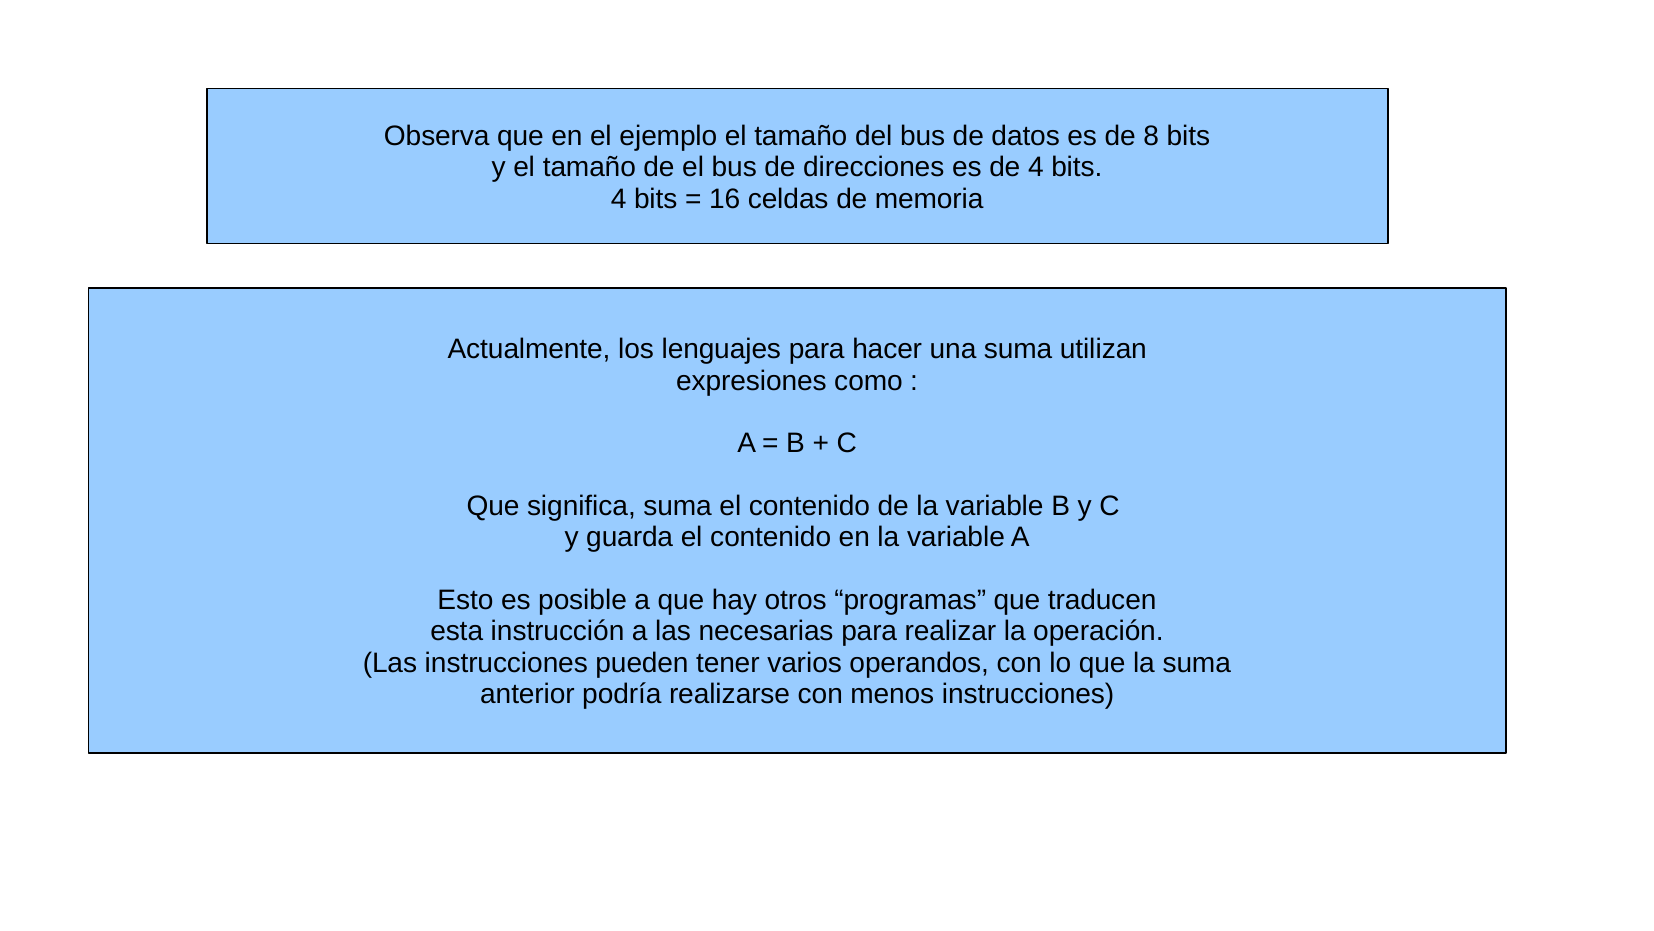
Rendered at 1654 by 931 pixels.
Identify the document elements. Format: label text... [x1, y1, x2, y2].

text_box Observa que en el ejemplo el tamaño del bus de datos es de 8 bits y el tamaño de el bus de direcciones es de 4 bits. 4 bits = 16 celdas de memoria [206, 88, 1388, 244]
text_box Actualmente, los lenguajes para hacer una suma utilizan expresiones como : A = B + C Que significa, suma el contenido de la variable B y C y guarda el contenido en la variable A Esto es posible a que hay otros “programas” que traducen esta instrucción a las necesarias para realizar la operación. (Las instrucciones pueden tener varios operandos, con lo que la suma anterior podría realizarse con menos instrucciones) [88, 287, 1507, 753]
